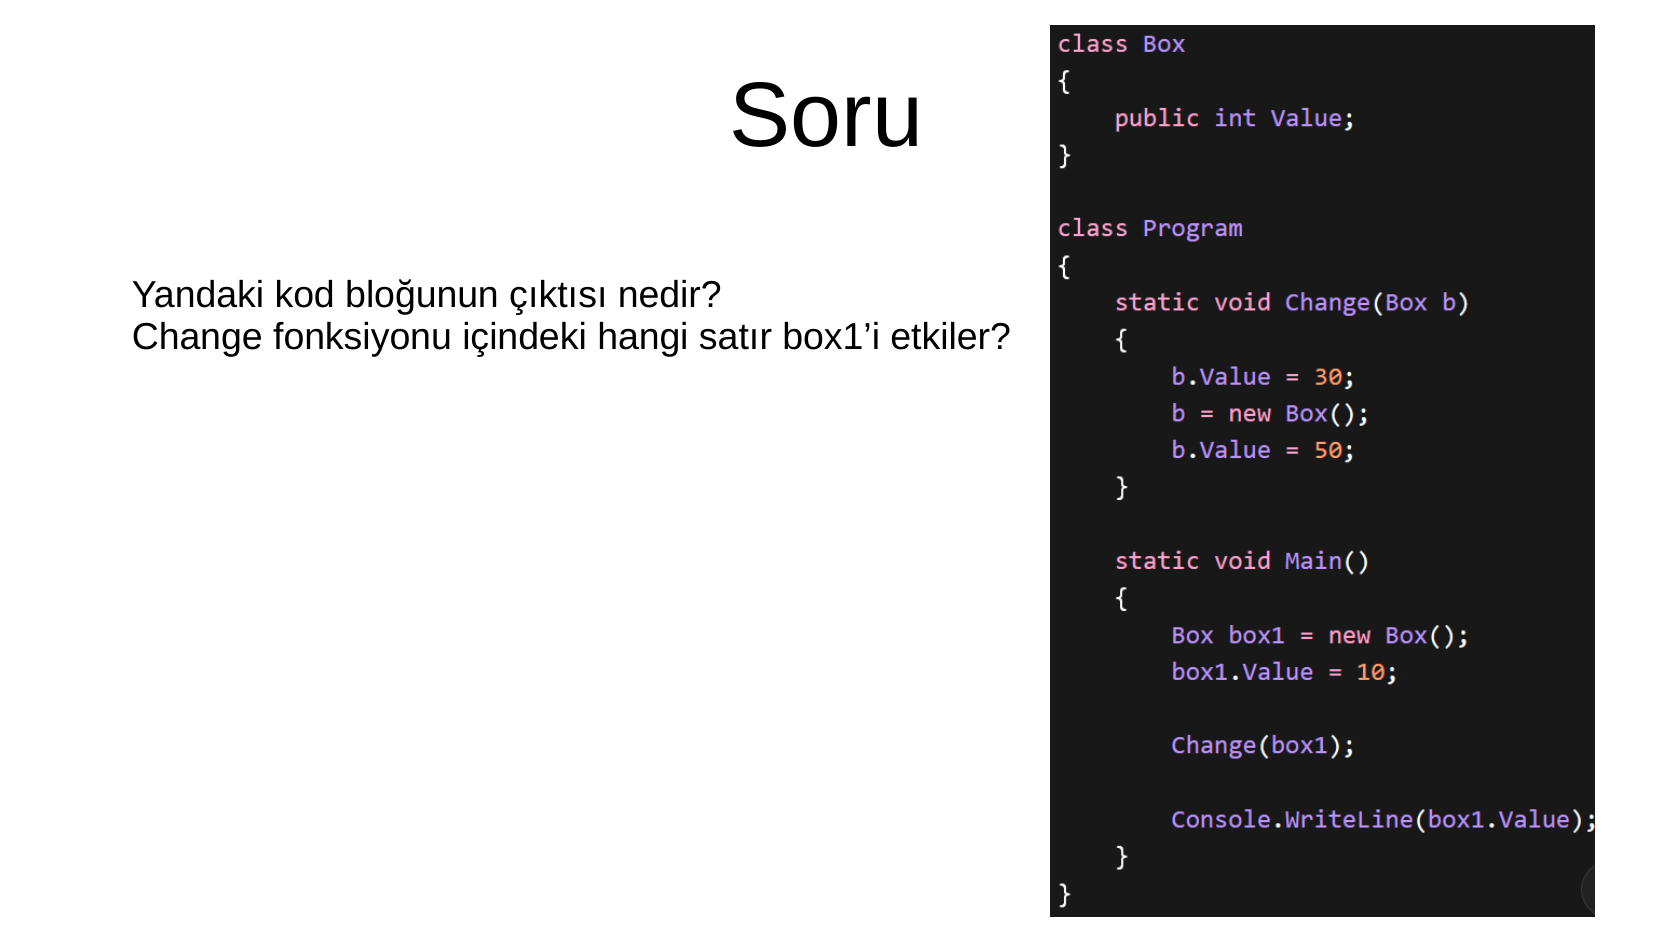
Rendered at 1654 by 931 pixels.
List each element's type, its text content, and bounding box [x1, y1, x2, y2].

title Soru [82, 37, 1050, 193]
text_box Yandaki kod bloğunun çıktısı nedir? Change fonksiyonu içindeki hangi satır box1’i etkiler? [117, 265, 1029, 365]
picture [1050, 25, 1595, 917]
